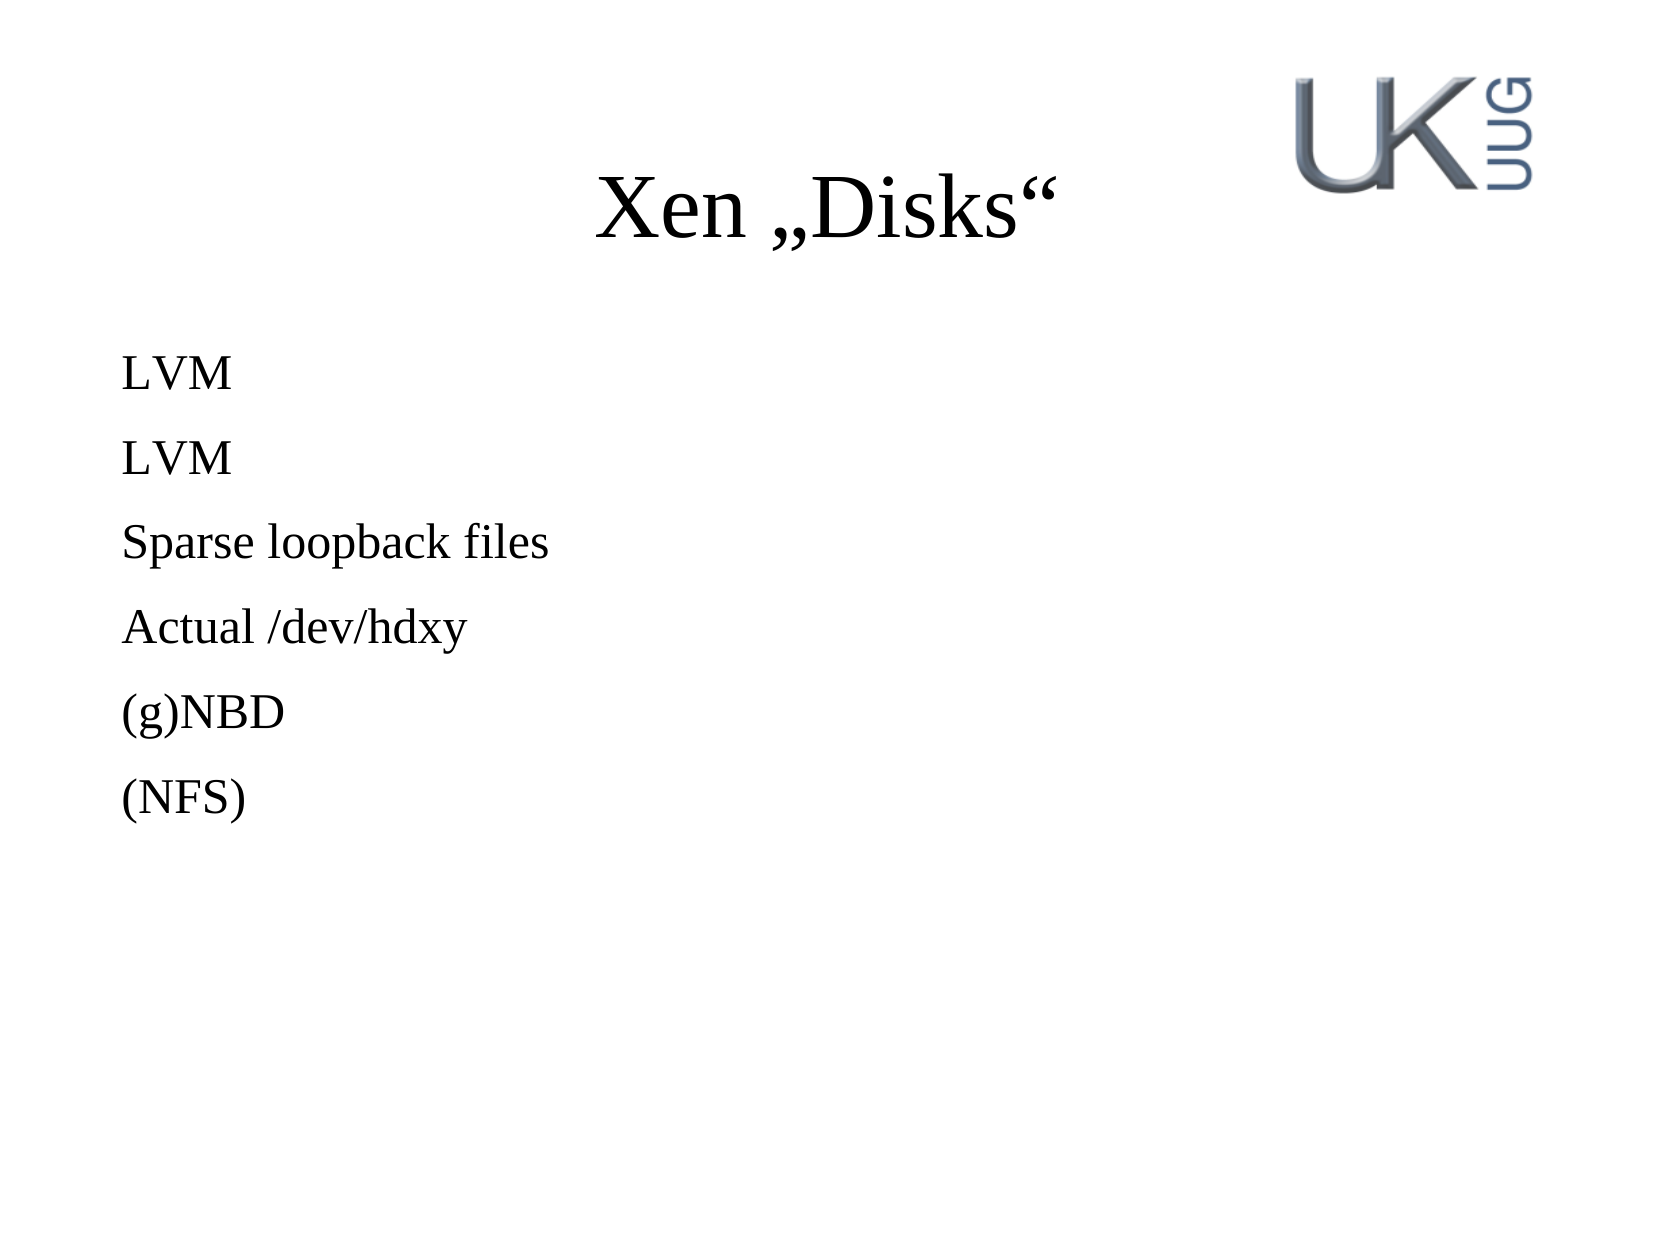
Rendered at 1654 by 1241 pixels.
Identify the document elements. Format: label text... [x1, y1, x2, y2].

list LVM LVM Sparse loopback files Actual /dev/hdxy (g)NBD (NFS) [121, 344, 1534, 1127]
title Xen „Disks“ [121, 102, 1534, 311]
picture [1289, 74, 1538, 196]
